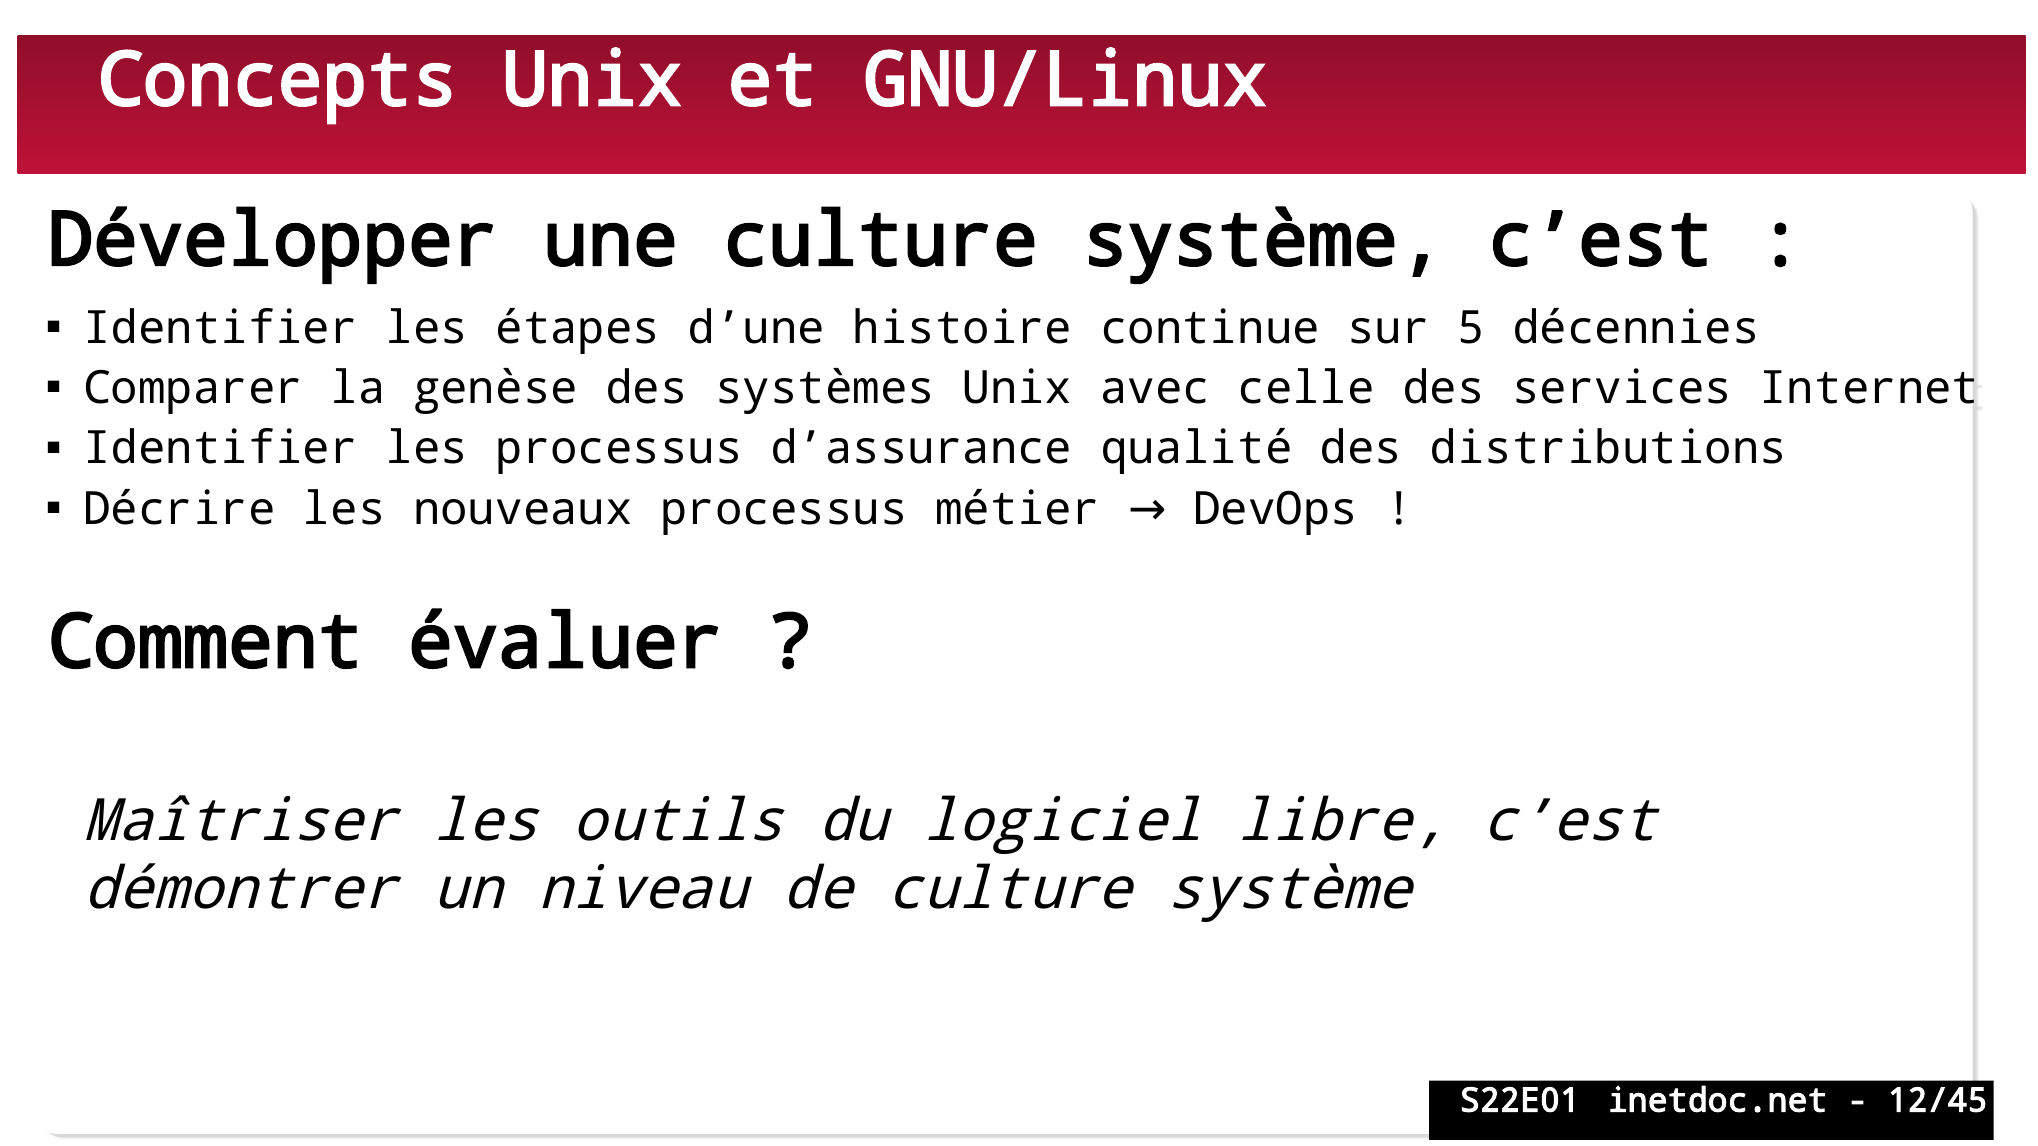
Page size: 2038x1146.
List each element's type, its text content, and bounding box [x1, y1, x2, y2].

text_box Concepts Unix et GNU/Linux [17, 35, 2026, 174]
text_box S22E01 inetdoc.net - 45/45 [1429, 1080, 1994, 1140]
text_box Développer une culture système, c’est : Identifier les étapes d’une histoire continue sur 5 décennies Comparer la genèse des systèmes Unix avec celle des services Internet Identifier les processus d’assurance qualité des distributions Décrire les nouveaux processus métier → DevOps ! Comment évaluer ? Maîtriser les outils du logiciel libre, c’est démontrer un niveau de culture système [35, 188, 1973, 1134]
